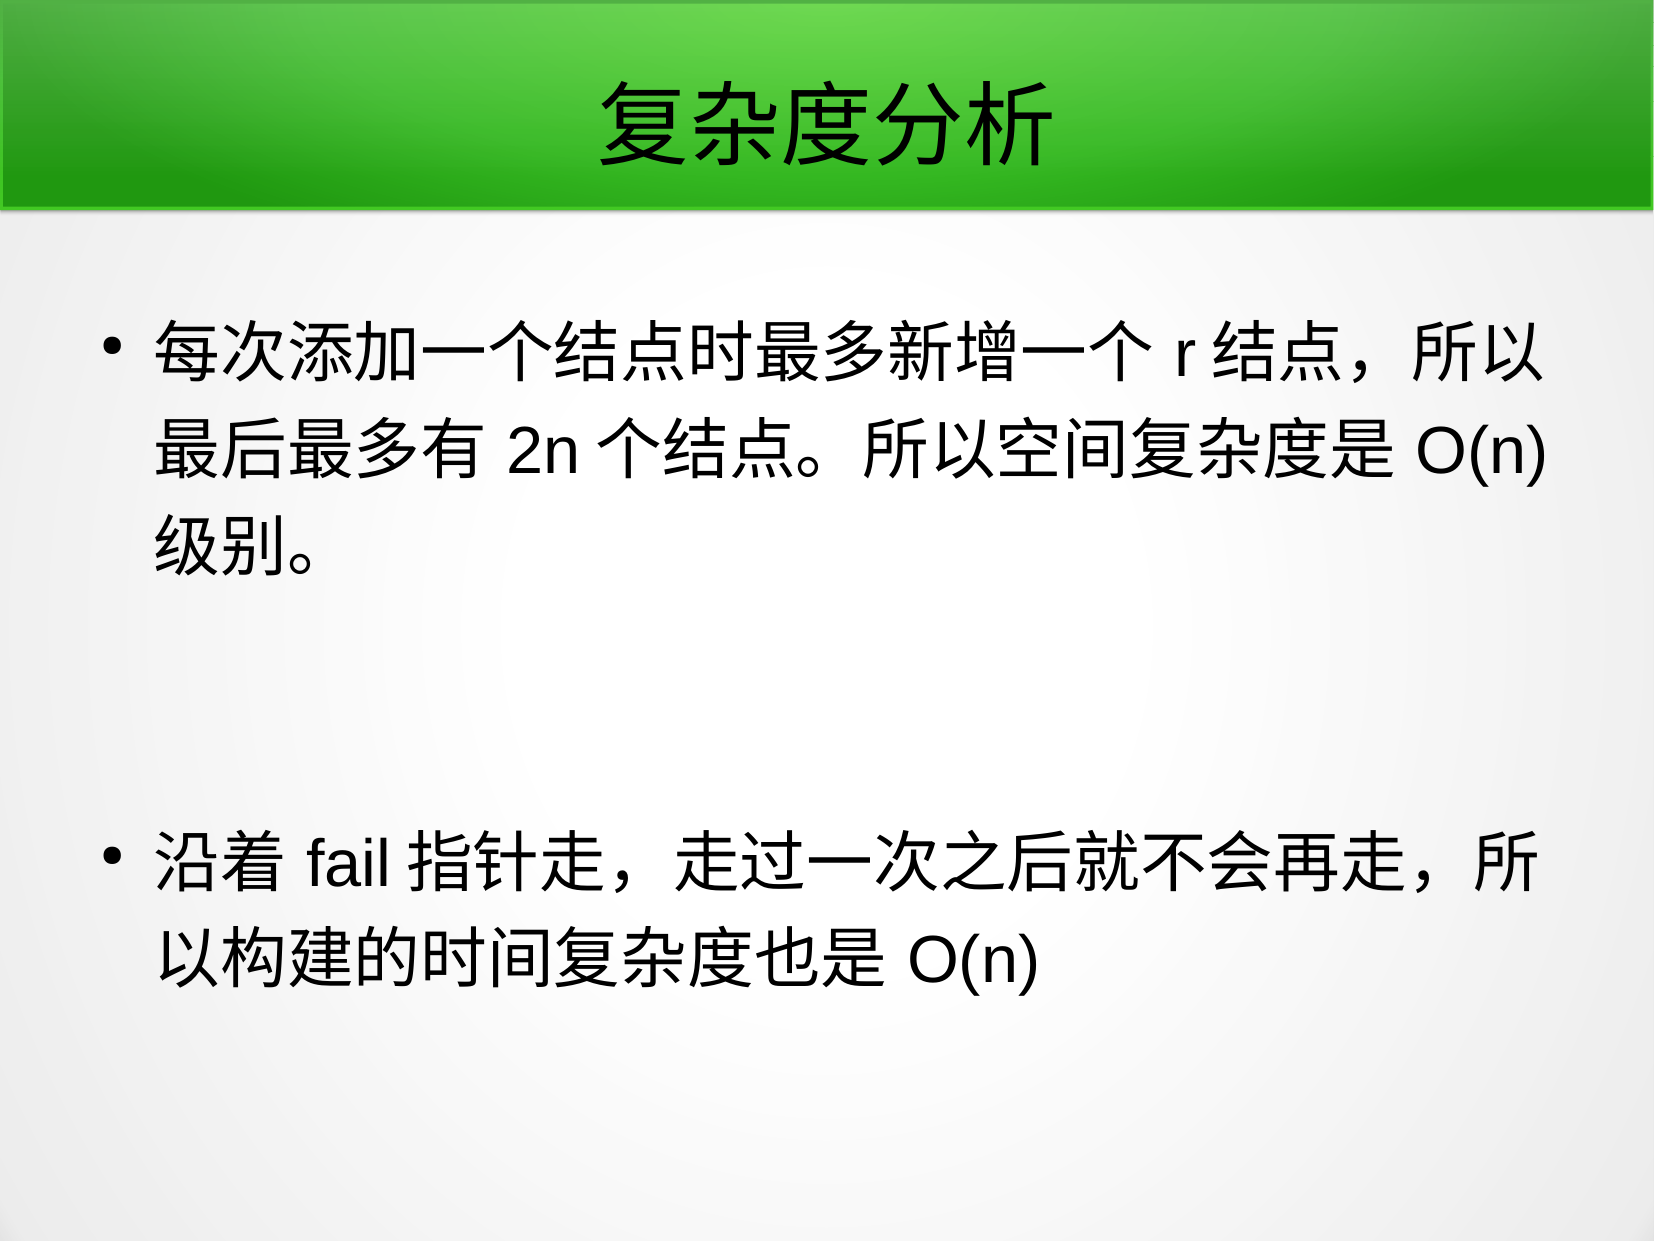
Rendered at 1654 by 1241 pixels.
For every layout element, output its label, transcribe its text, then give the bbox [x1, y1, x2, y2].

list 每次添加一个结点时最多新增一个r结点，所以最后最多有2n个结点。所以空间复杂度是O(n)级别。 沿着fail指针走，走过一次之后就不会再走，所以构建的时间复杂度也是O(n) [82, 299, 1571, 1019]
title 复杂度分析 [82, 47, 1571, 189]
